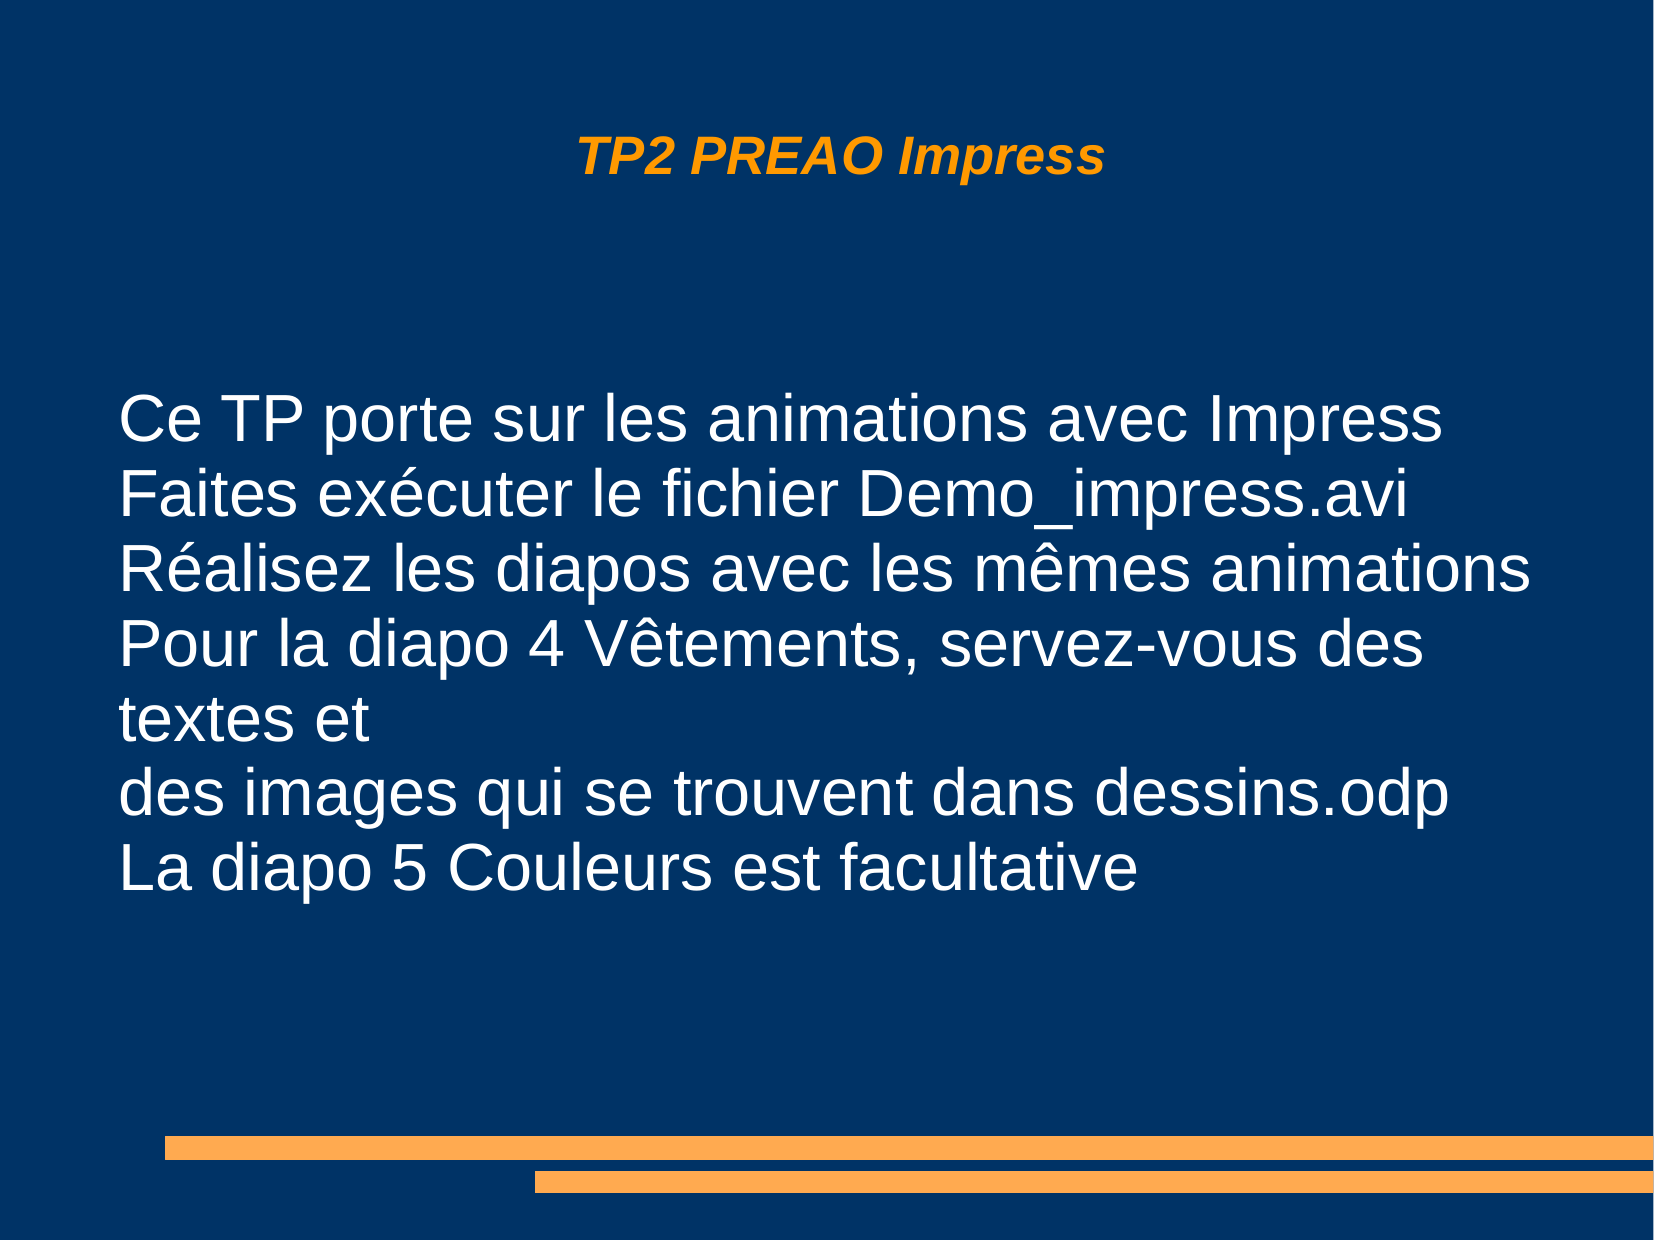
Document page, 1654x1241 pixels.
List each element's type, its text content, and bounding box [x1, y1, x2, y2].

text_box TP2 PREAO Impress [561, 118, 1123, 194]
picture [165, 1136, 1654, 1193]
subtitle Ce TP porte sur les animations avec Impress Faites exécuter le fichier Demo_impress.avi Réalisez les diapos avec les mêmes animations Pour la diapo 4 Vêtements, servez-vous des textes et des images qui se trouvent dans dessins.odp La diapo 5 Couleurs est facultative [118, 283, 1607, 1003]
